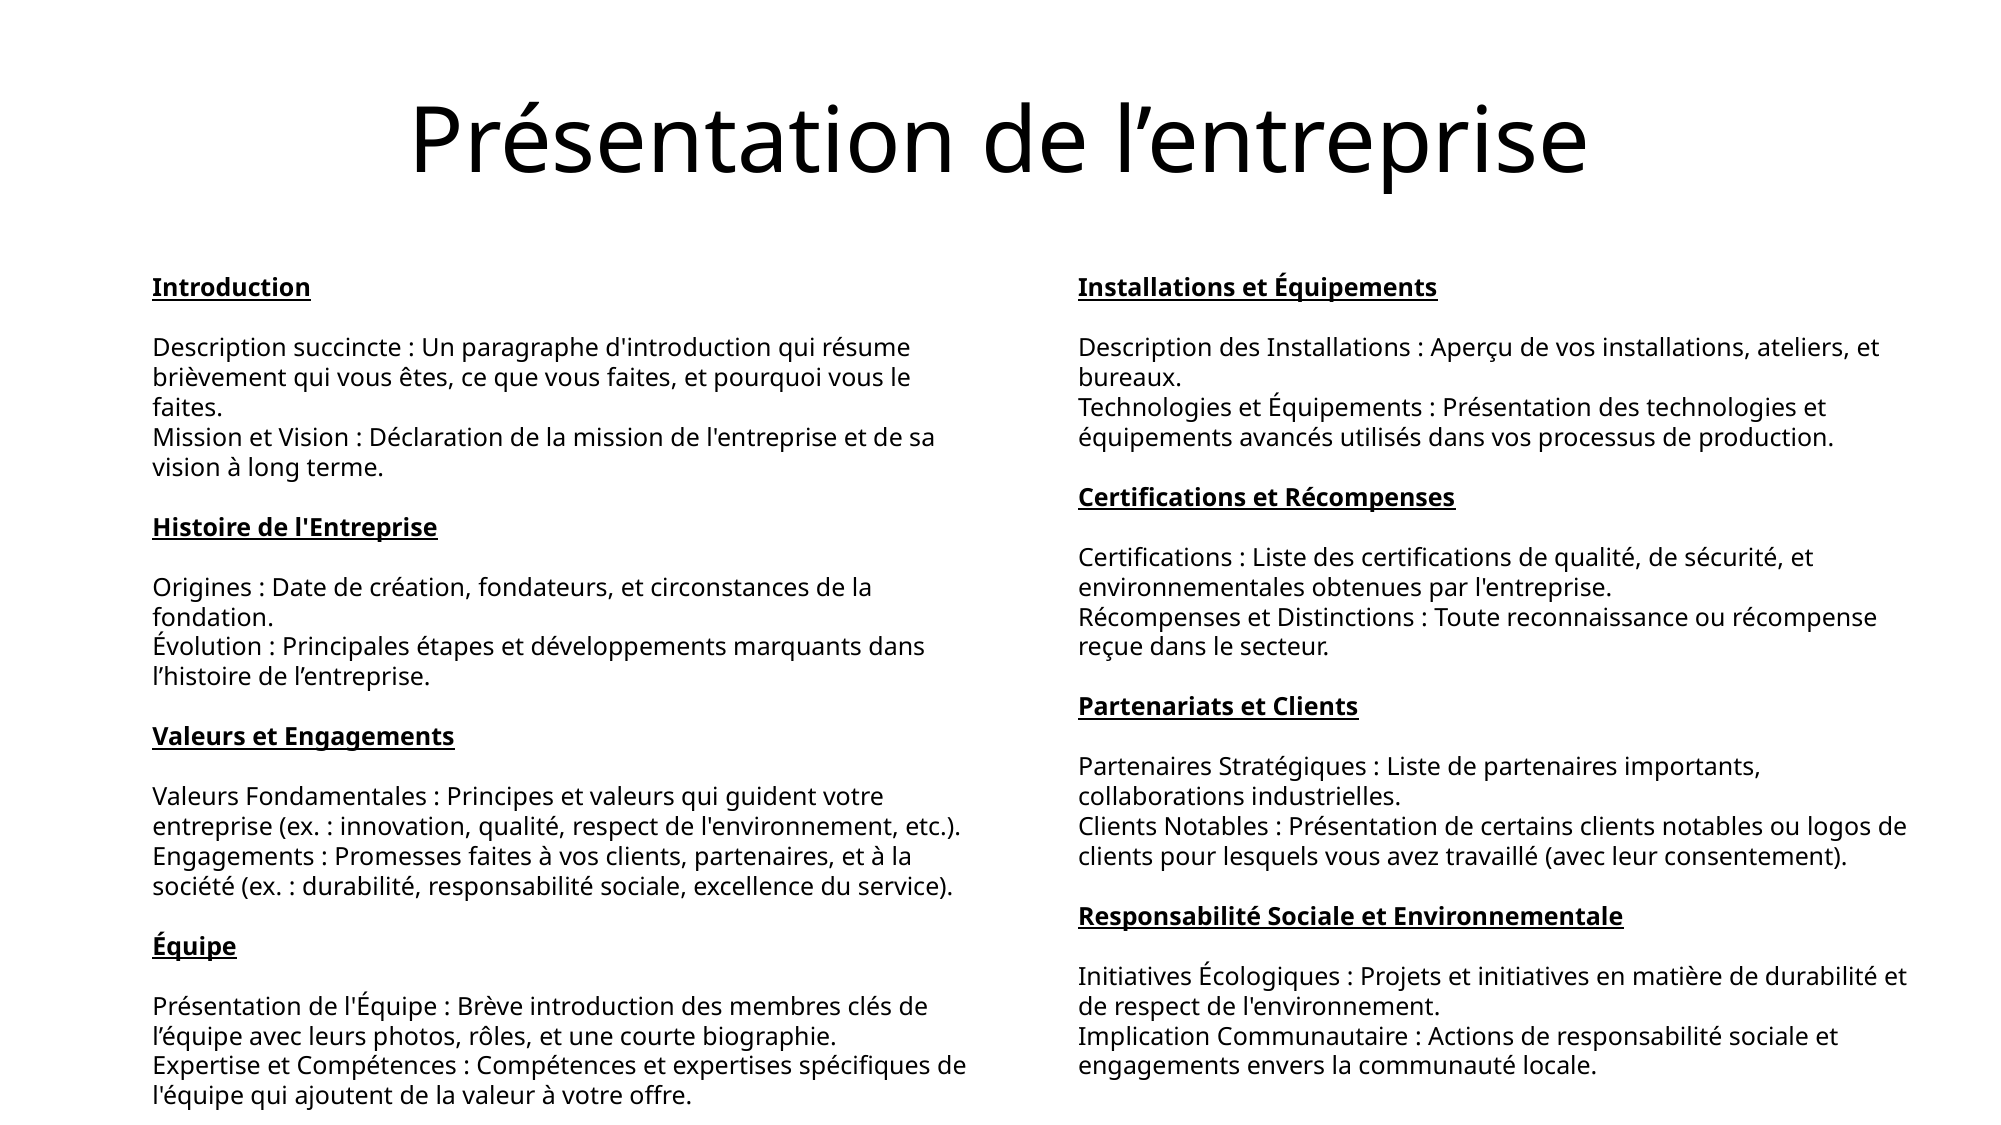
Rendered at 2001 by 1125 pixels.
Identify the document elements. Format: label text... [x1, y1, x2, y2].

text_box Introduction Description succincte : Un paragraphe d'introduction qui résume brièvement qui vous êtes, ce que vous faites, et pourquoi vous le faites. Mission et Vision : Déclaration de la mission de l'entreprise et de sa vision à long terme. Histoire de l'Entreprise Origines : Date de création, fondateurs, et circonstances de la fondation. Évolution : Principales étapes et développements marquants dans l’histoire de l’entreprise. Valeurs et Engagements Valeurs Fondamentales : Principes et valeurs qui guident votre entreprise (ex. : innovation, qualité, respect de l'environnement, etc.). Engagements : Promesses faites à vos clients, partenaires, et à la société (ex. : durabilité, responsabilité sociale, excellence du service). Équipe Présentation de l'Équipe : Brève introduction des membres clés de l’équipe avec leurs photos, rôles, et une courte biographie. Expertise et Compétences : Compétences et expertises spécifiques de l'équipe qui ajoutent de la valeur à votre offre. [137, 264, 1000, 1067]
text_box Installations et Équipements Description des Installations : Aperçu de vos installations, ateliers, et bureaux. Technologies et Équipements : Présentation des technologies et équipements avancés utilisés dans vos processus de production. Certifications et Récompenses Certifications : Liste des certifications de qualité, de sécurité, et environnementales obtenues par l'entreprise. Récompenses et Distinctions : Toute reconnaissance ou récompense reçue dans le secteur. Partenariats et Clients Partenaires Stratégiques : Liste de partenaires importants, collaborations industrielles. Clients Notables : Présentation de certains clients notables ou logos de clients pour lesquels vous avez travaillé (avec leur consentement). Responsabilité Sociale et Environnementale Initiatives Écologiques : Projets et initiatives en matière de durabilité et de respect de l'environnement. Implication Communautaire : Actions de responsabilité sociale et engagements envers la communauté locale. [1063, 264, 1926, 1125]
title Présentation de l’entreprise [137, 33, 1863, 252]
